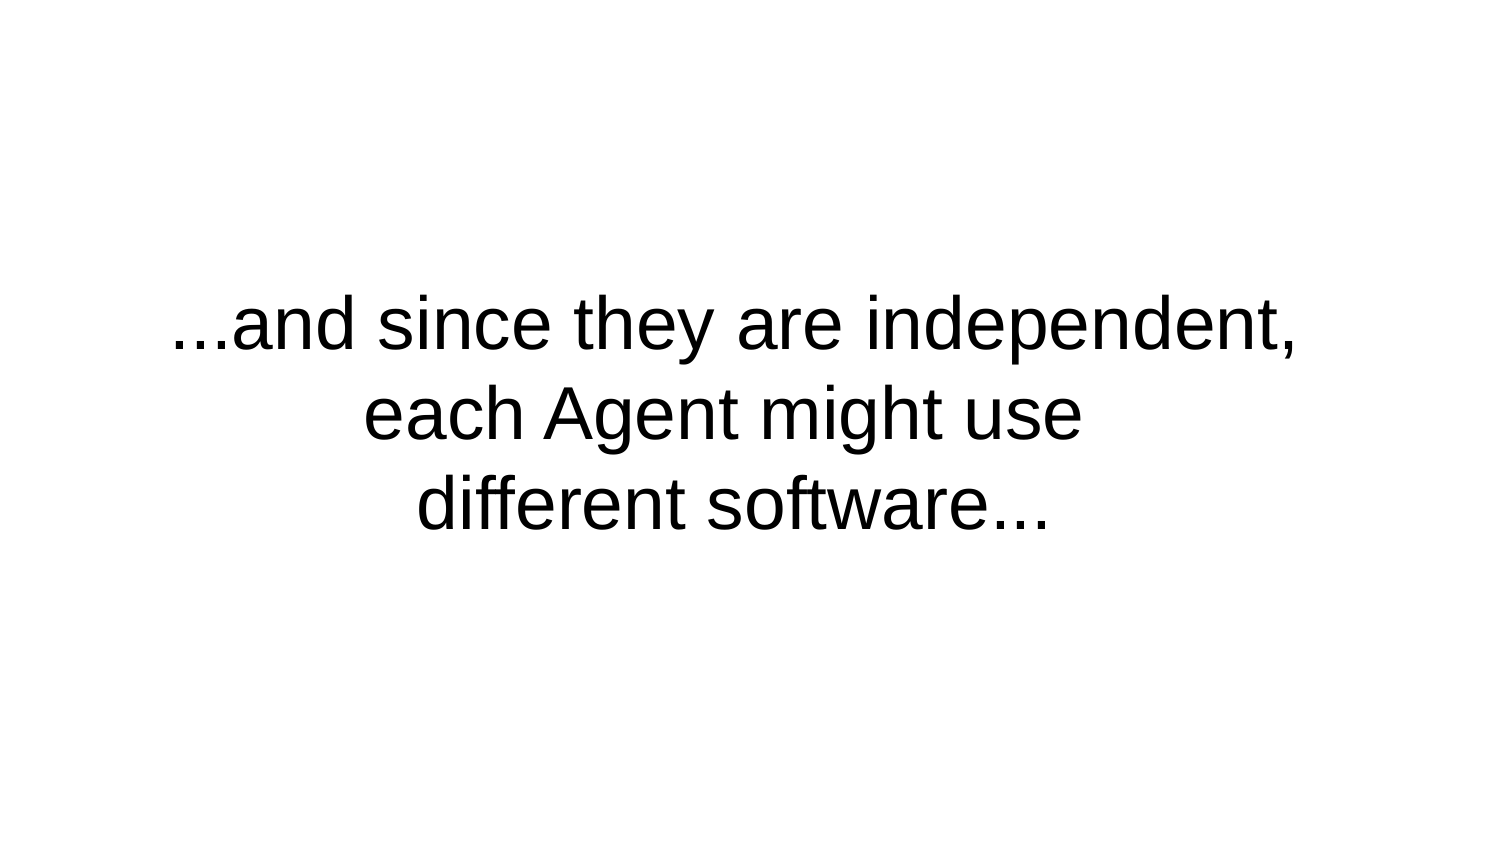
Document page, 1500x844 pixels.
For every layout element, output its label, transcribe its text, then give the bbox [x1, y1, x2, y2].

title ...and since they are independent, each Agent might use different software... [80, 73, 1390, 745]
